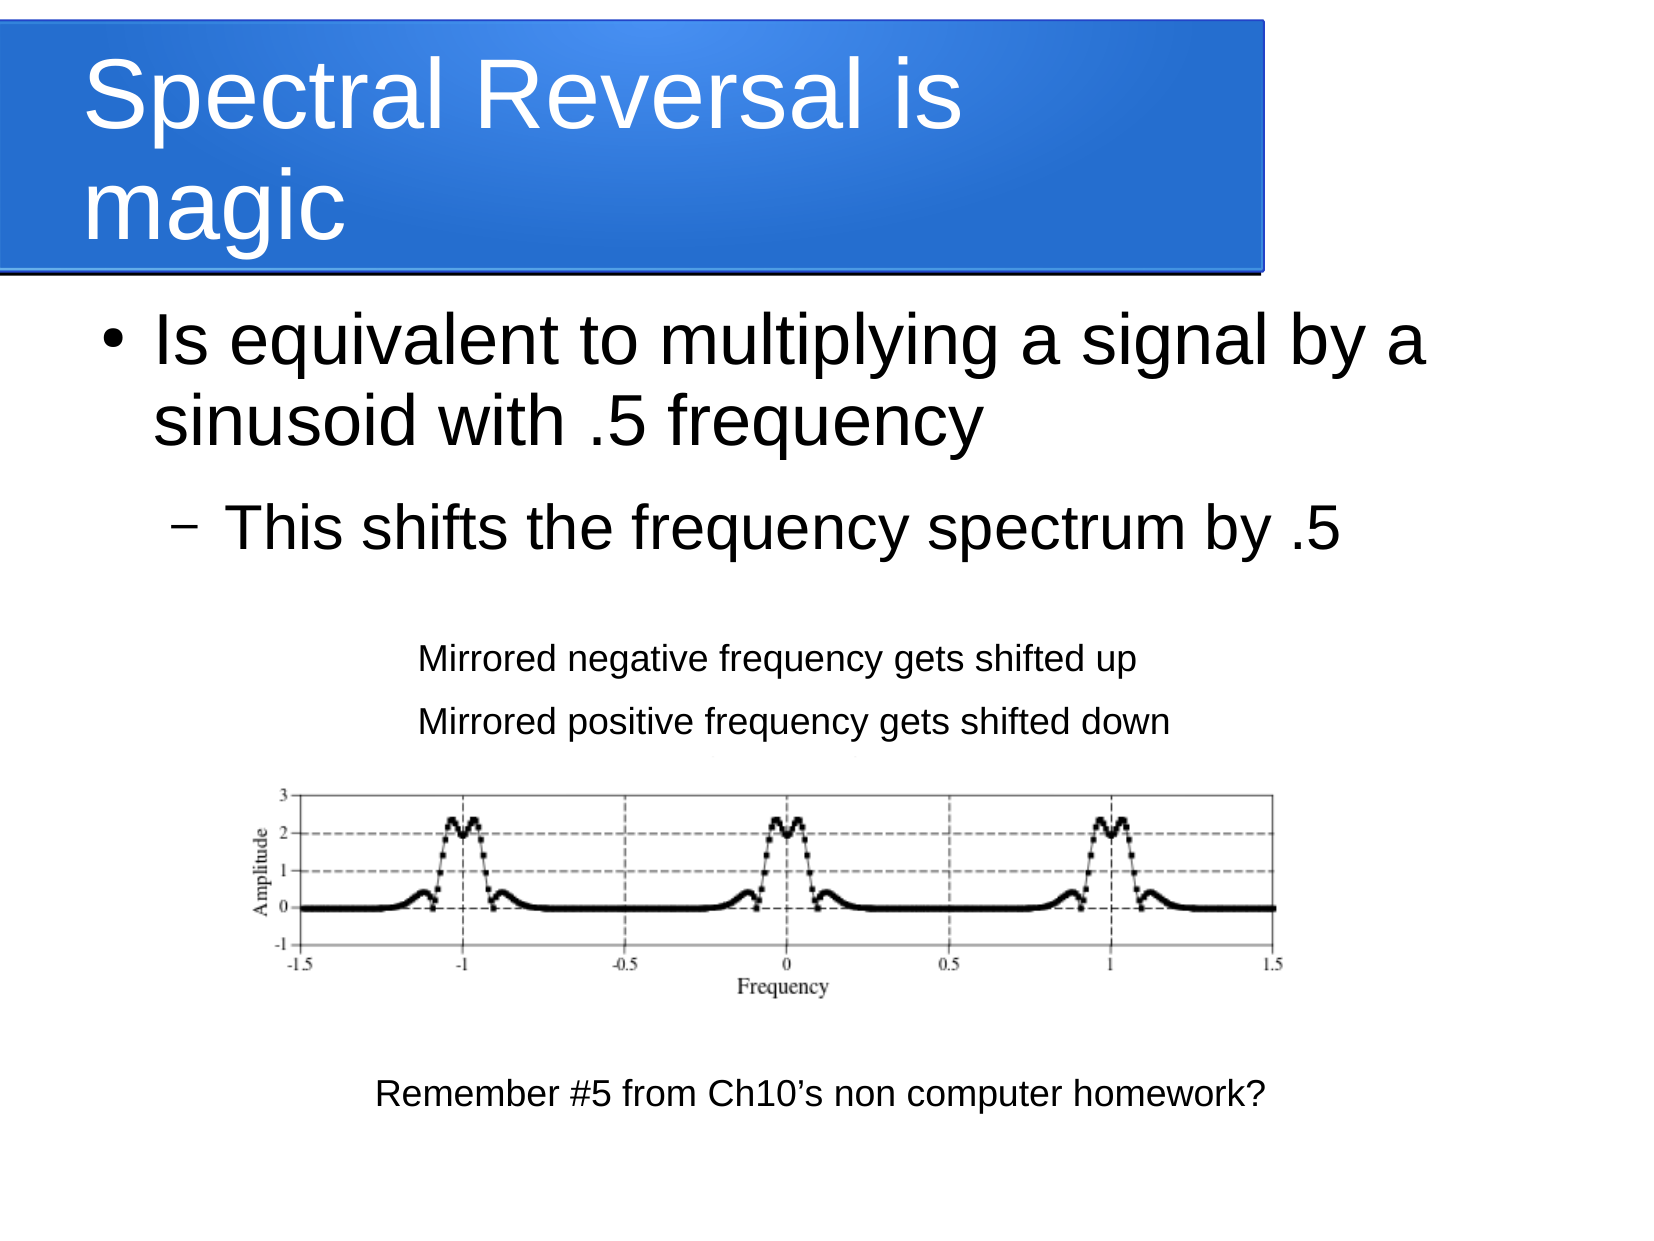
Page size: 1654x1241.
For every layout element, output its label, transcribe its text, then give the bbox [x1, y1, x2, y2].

list Is equivalent to multiplying a signal by a sinusoid with .5 frequency This shifts the frequency spectrum by .5 [82, 299, 1571, 1019]
text_box Mirrored negative frequency gets shifted up [402, 630, 1153, 687]
title Spectral Reversal is magic [82, 38, 1235, 261]
text_box Mirrored positive frequency gets shifted down [402, 693, 1186, 751]
picture [225, 756, 1311, 1006]
text_box Remember #5 from Ch10’s non computer homework? [360, 1065, 1282, 1122]
